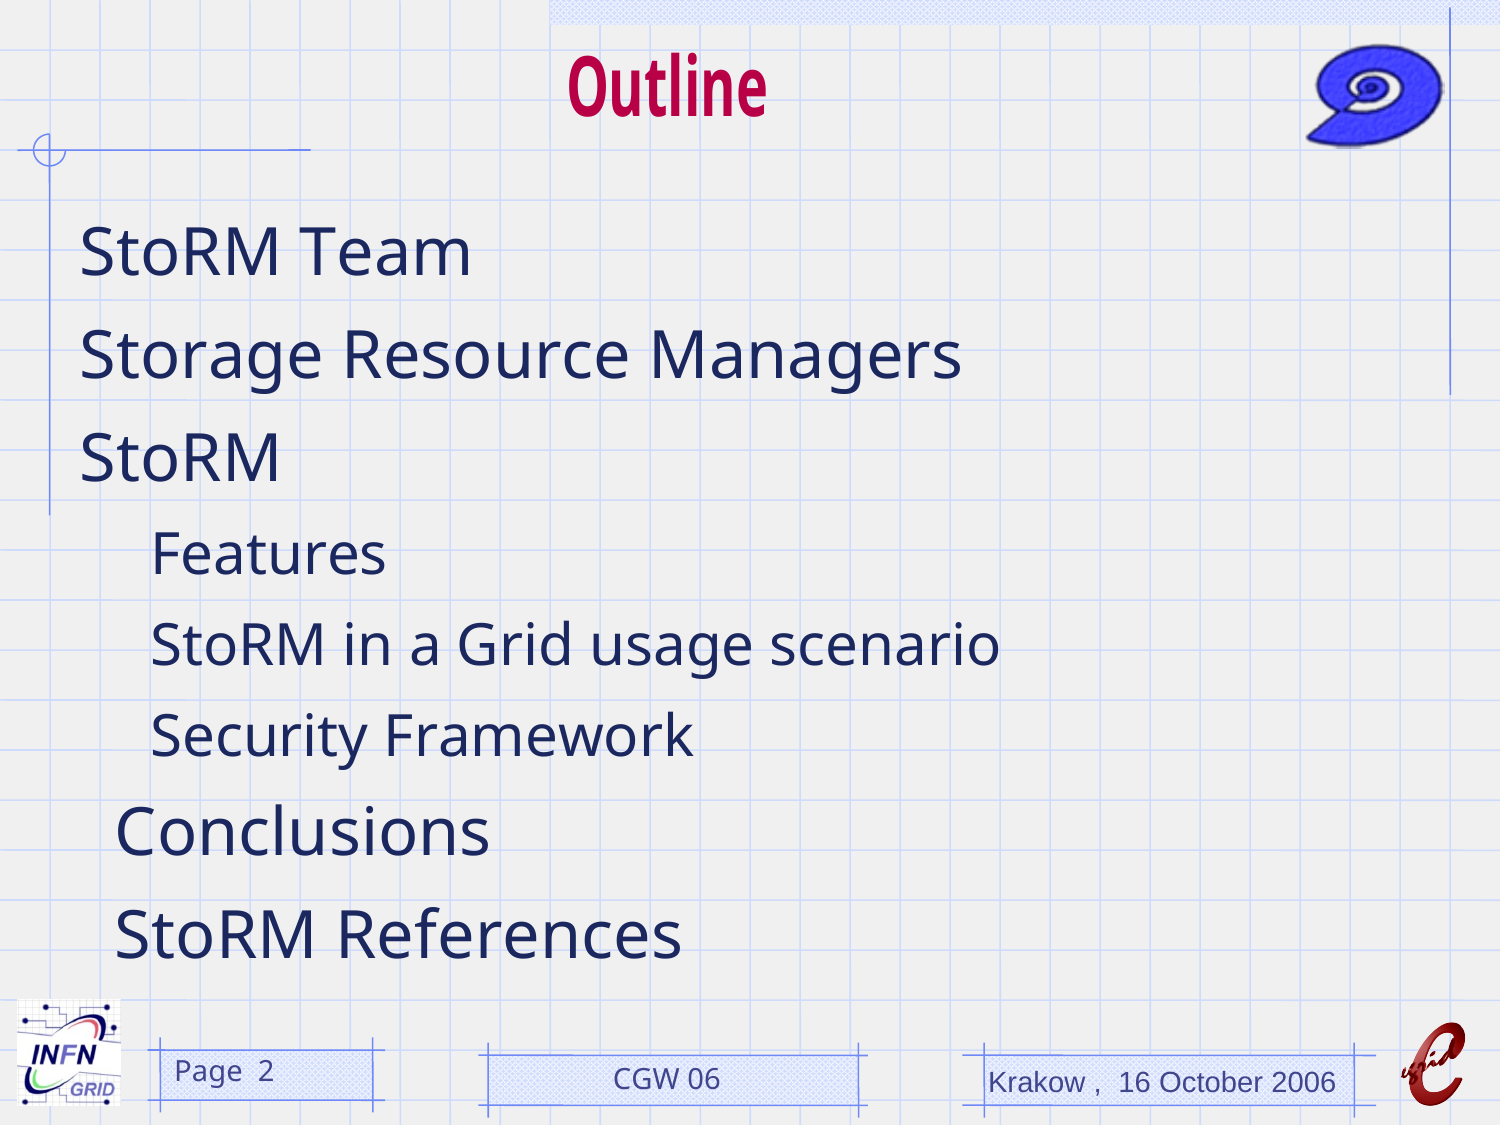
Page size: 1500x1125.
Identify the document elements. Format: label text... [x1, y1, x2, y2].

picture [985, 1056, 1353, 1104]
picture [549, 0, 1500, 25]
picture [1305, 43, 1445, 149]
picture [161, 1051, 372, 1099]
list StoRM Team Storage Resource Managers StoRM Features StoRM in a Grid usage scenario Security Framework Conclusions StoRM References [29, 196, 1436, 965]
title Outline [53, 18, 1282, 149]
picture [1376, 1020, 1495, 1118]
picture [489, 1056, 857, 1104]
picture [17, 999, 121, 1106]
